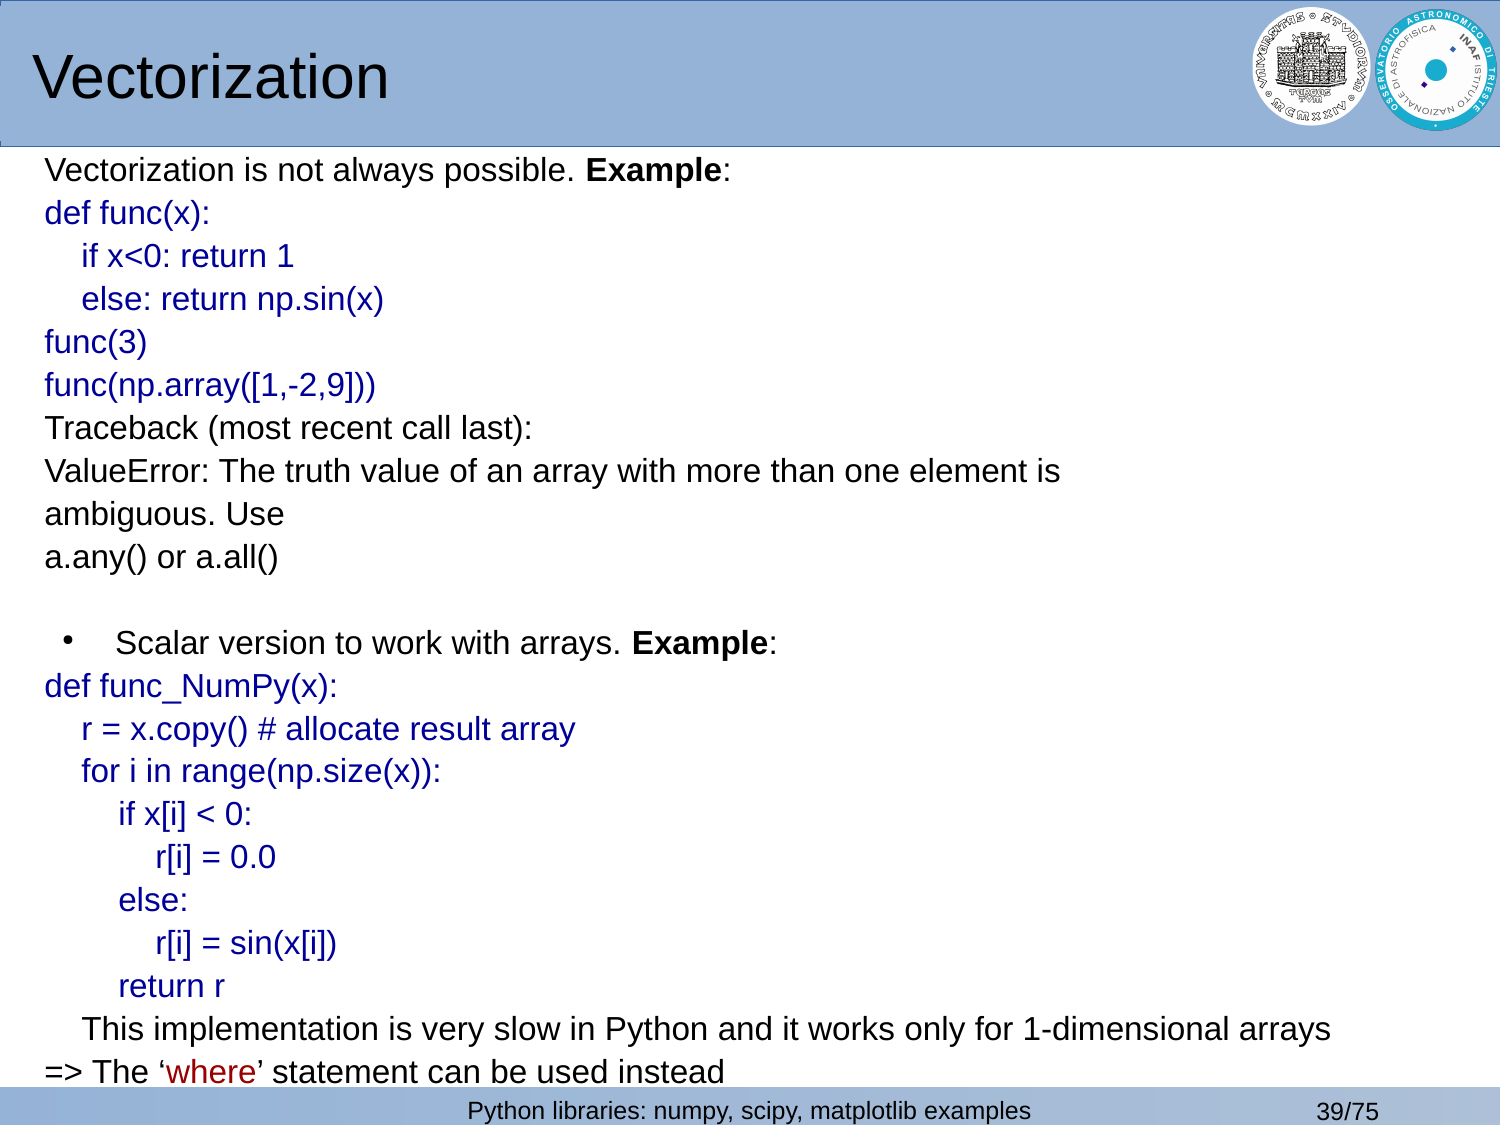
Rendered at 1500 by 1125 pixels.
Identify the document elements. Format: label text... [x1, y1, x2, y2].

picture [1253, 0, 1500, 156]
list Vectorization is not always possible. Example: def func(x): if x<0: return 1 else: return np.sin(x) func(3) func(np.array([1,-2,9])) Traceback (most recent call last): ValueError: The truth value of an array with more than one element is ambiguous. Use a.any() or a.all() Scalar version to work with arrays. Example: def func_NumPy(x): r = x.copy() # allocate result array for i in range(np.size(x)): if x[i] < 0: r[i] = 0.0 else: r[i] = sin(x[i]) return r This implementation is very slow in Python and it works only for 1-dimensional arrays => The ‘where’ statement can be used instead [29, 140, 1479, 1020]
text_box Vectorization [0, 5, 1253, 141]
